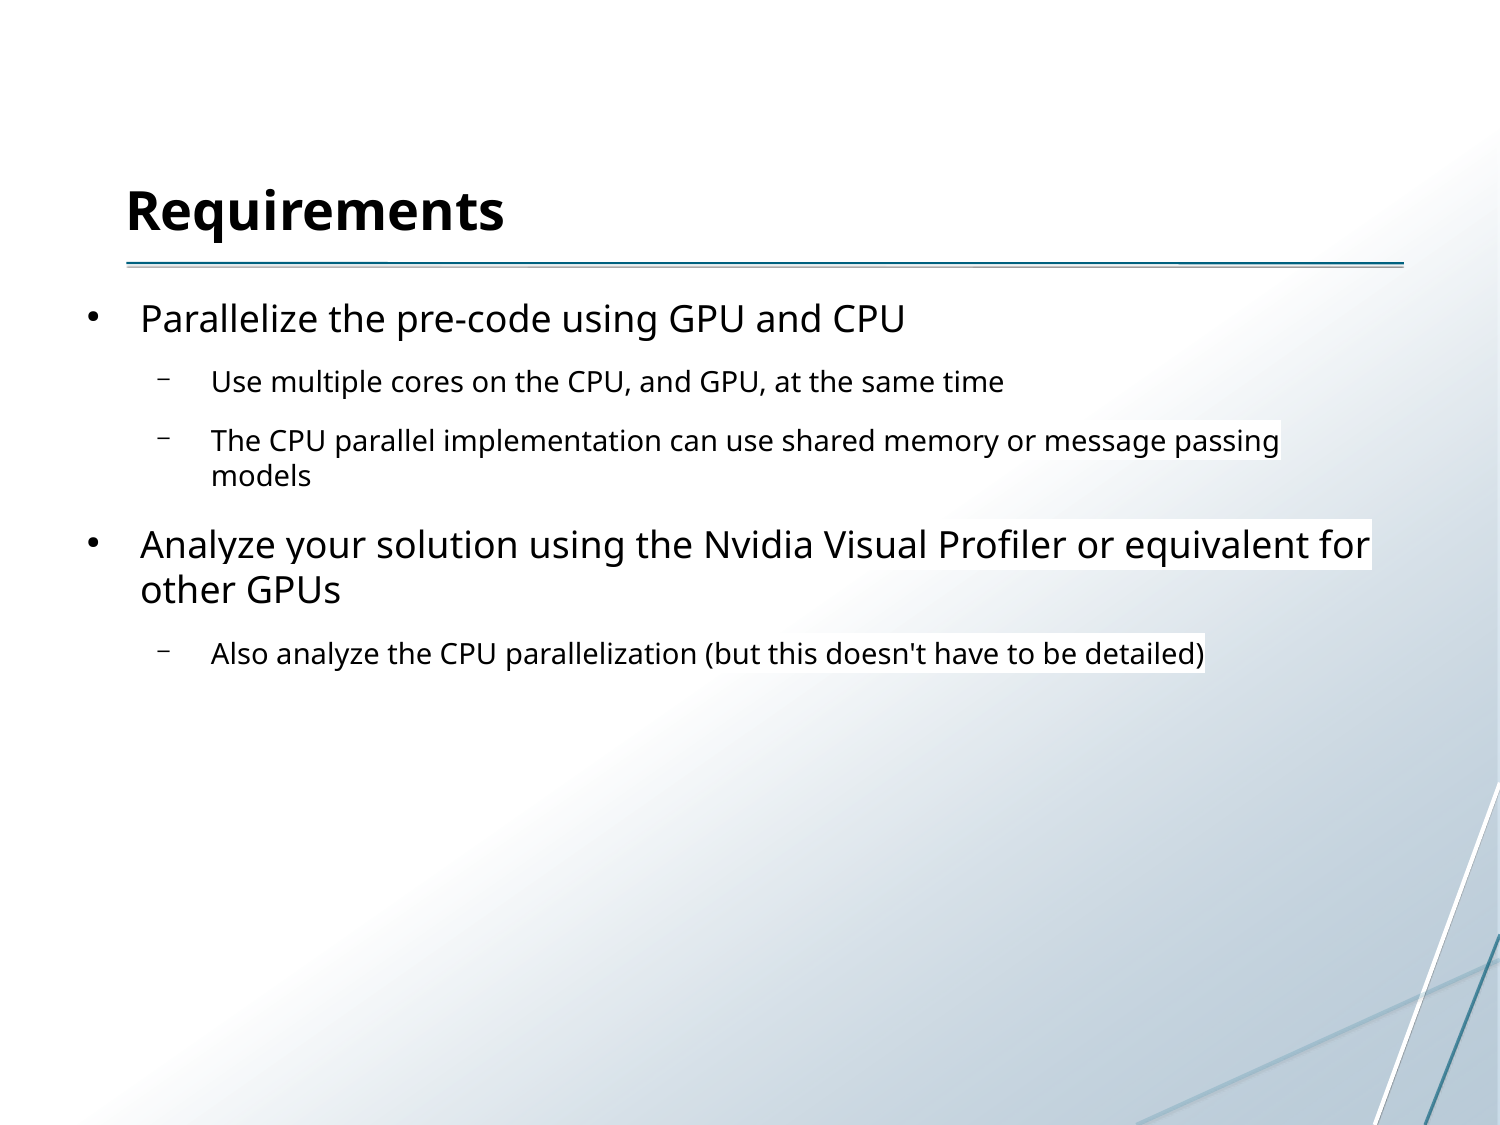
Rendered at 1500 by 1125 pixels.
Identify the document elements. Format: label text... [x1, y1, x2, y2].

list Parallelize the pre-code using GPU and CPU Use multiple cores on the CPU, and GPU, at the same time The CPU parallel implementation can use shared memory or message passing models Analyze your solution using the Nvidia Visual Profiler or equivalent for other GPUs Also analyze the CPU parallelization (but this doesn't have to be detailed) [54, 287, 1404, 1005]
title Requirements [109, 49, 1403, 249]
